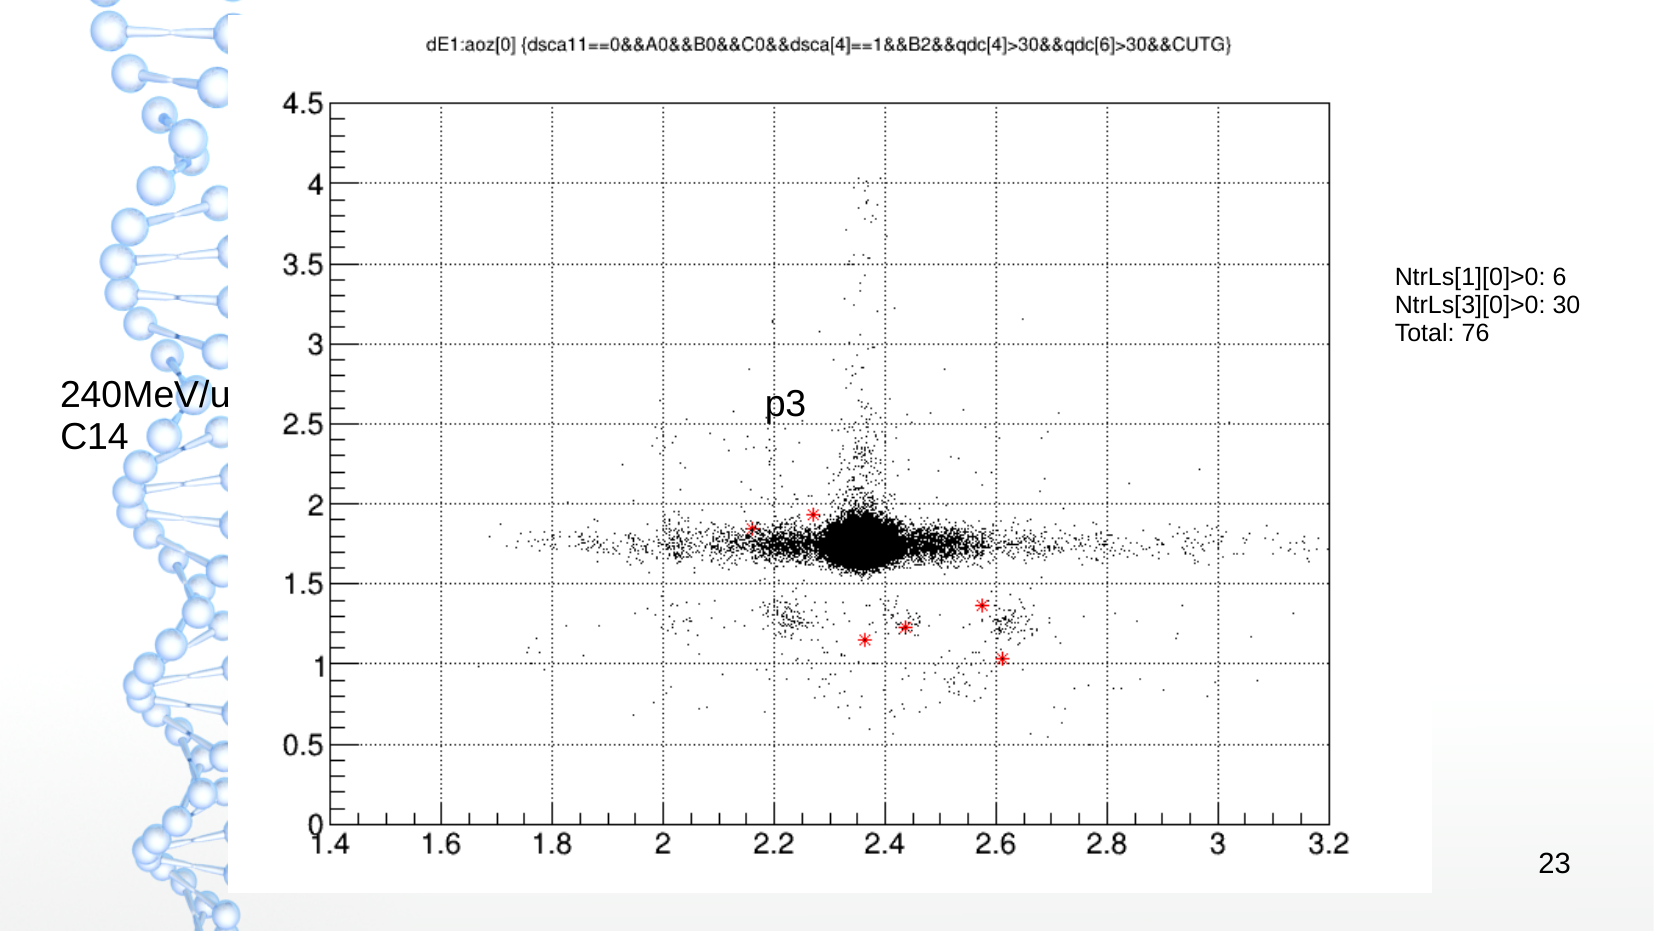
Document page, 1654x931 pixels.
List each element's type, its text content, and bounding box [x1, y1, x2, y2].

picture [0, 0, 1654, 931]
text_box NtrLs[1][0]>0: 6 NtrLs[3][0]>0: 30 Total: 76 [1380, 255, 1636, 354]
text_box 240MeV/u C14 [45, 365, 285, 466]
text_box p3 [750, 375, 871, 432]
